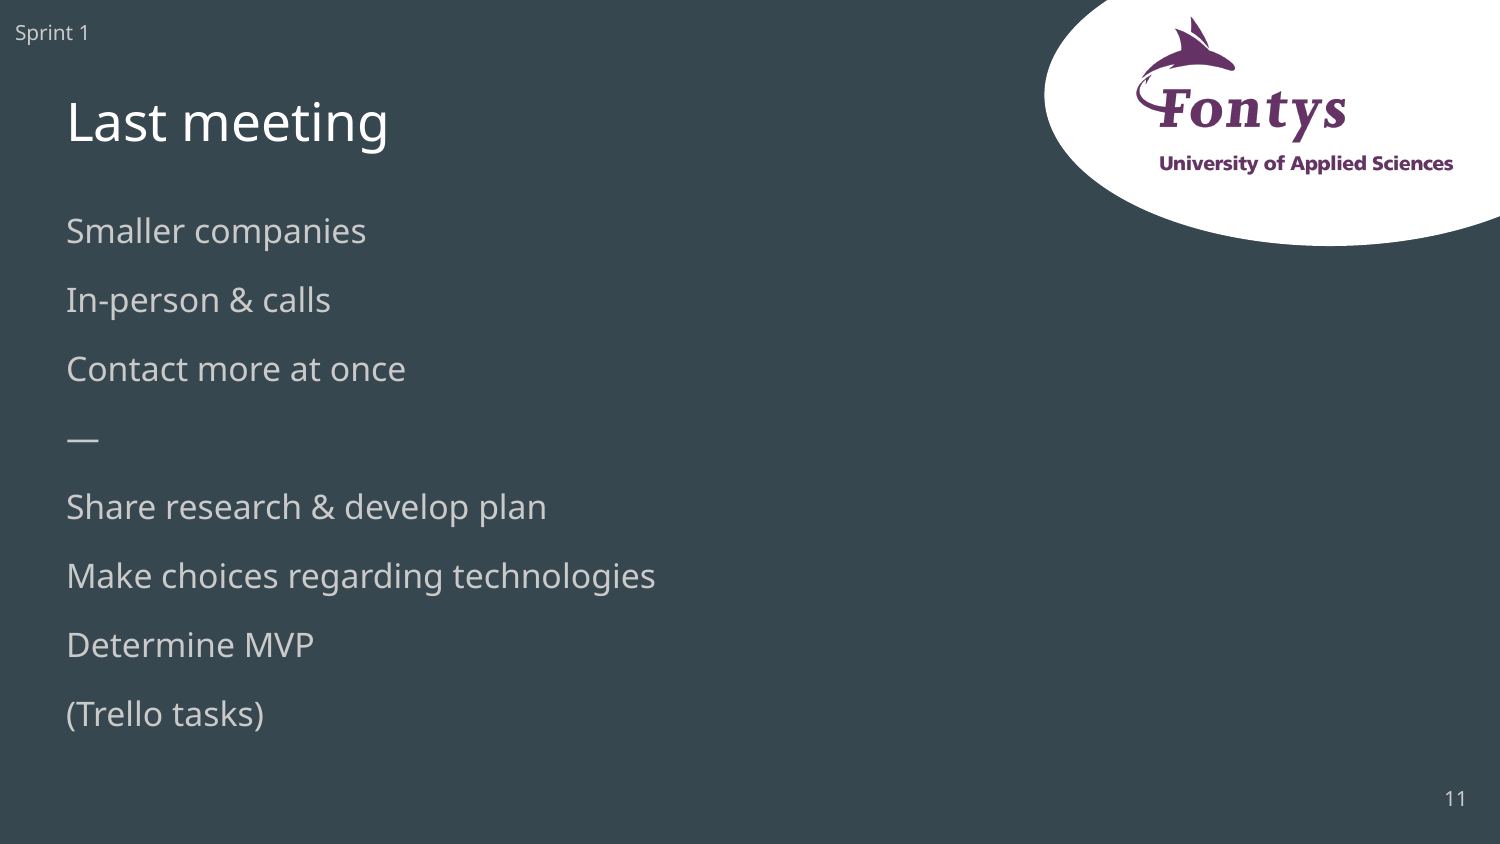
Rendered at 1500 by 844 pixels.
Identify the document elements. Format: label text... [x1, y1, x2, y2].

text_box [1045, 0, 1500, 246]
picture [1133, 13, 1456, 177]
slide_number Sprint 1 [0, 0, 307, 65]
list Smaller companies In-person & calls Contact more at once — Share research & develop plan Make choices regarding technologies Determine MVP (Trello tasks) [51, 189, 1449, 750]
slide_number <number> [1392, 767, 1483, 833]
title Last meeting [51, 72, 1079, 167]
